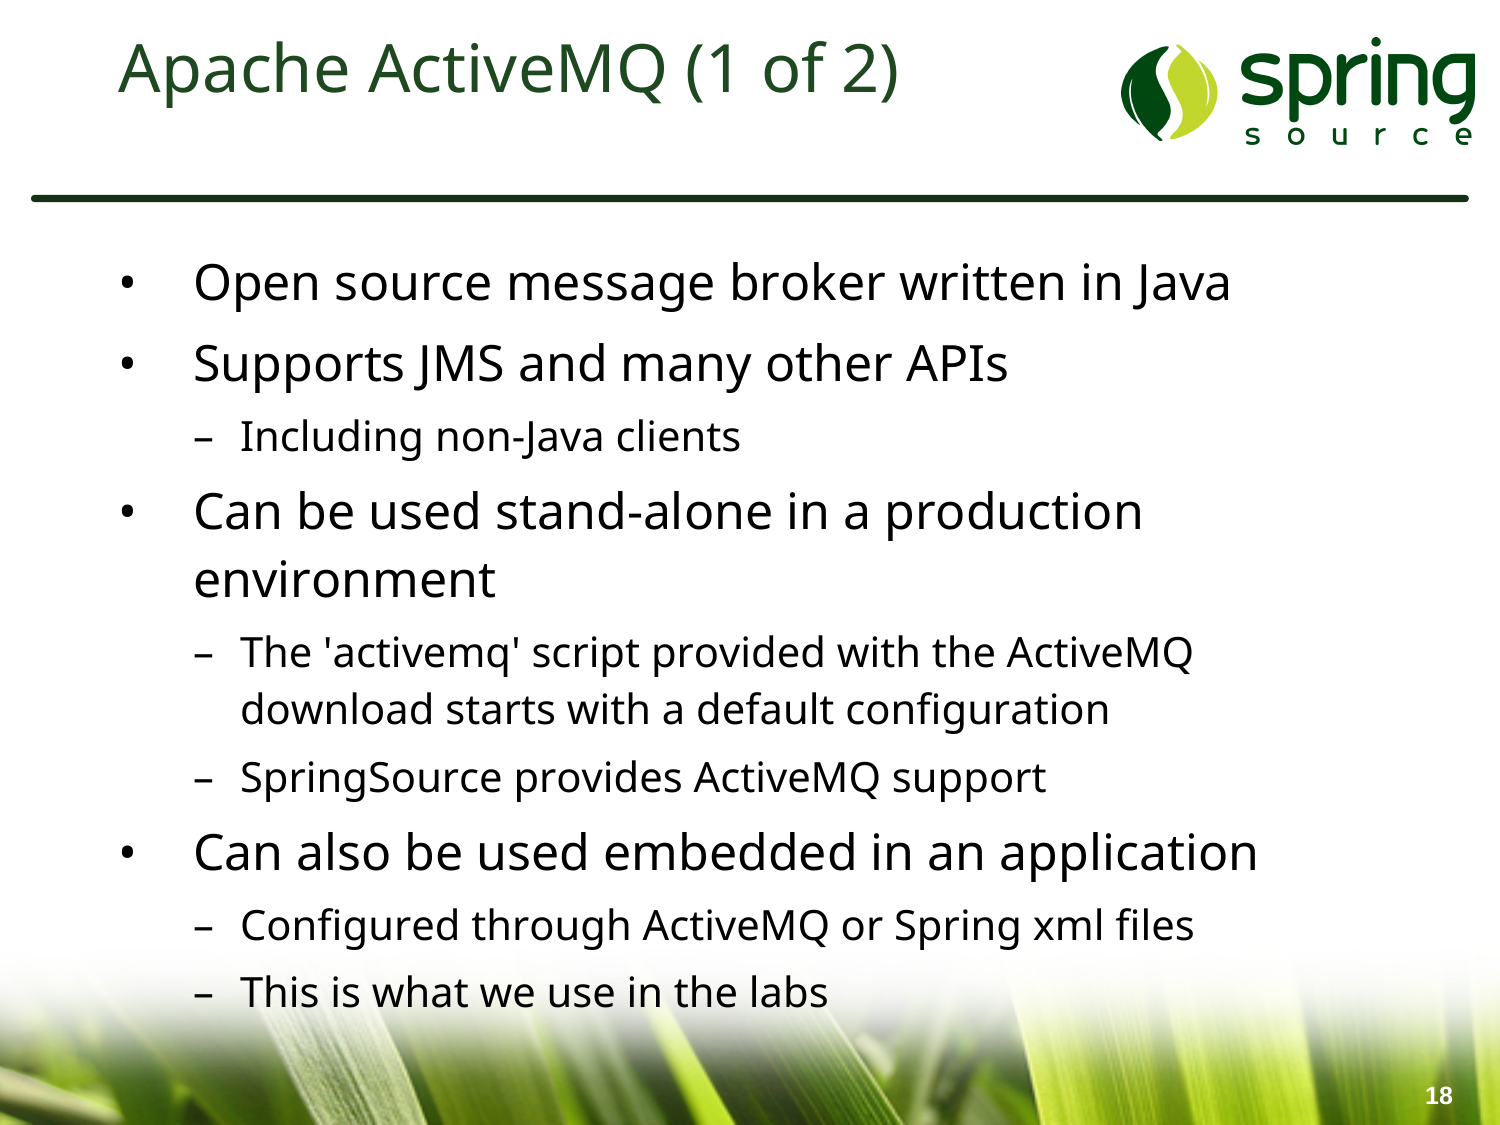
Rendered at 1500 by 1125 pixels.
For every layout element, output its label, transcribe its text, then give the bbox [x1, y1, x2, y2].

picture [0, 944, 1500, 1125]
list Open source message broker written in Java Supports JMS and many other APIs Including non-Java clients Can be used stand-alone in a production environment The 'activemq' script provided with the ActiveMQ download starts with a default configuration SpringSource provides ActiveMQ support Can also be used embedded in an application Configured through ActiveMQ or Spring xml files This is what we use in the labs [103, 239, 1394, 953]
picture [1136, 37, 1475, 145]
title Apache ActiveMQ (1 of 2) [103, 13, 1136, 177]
